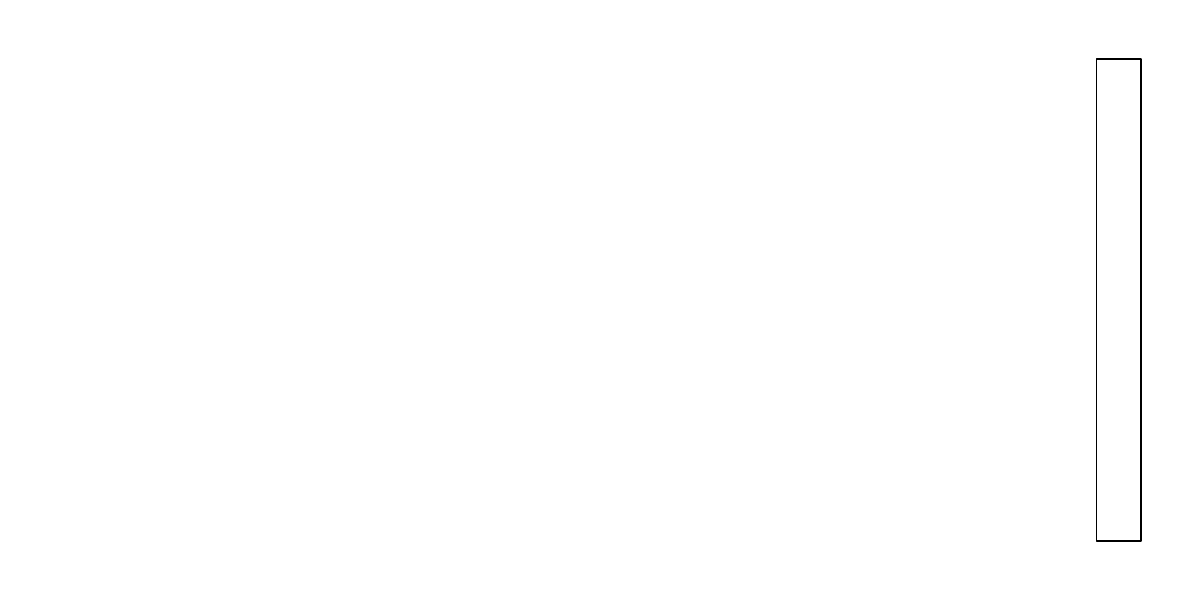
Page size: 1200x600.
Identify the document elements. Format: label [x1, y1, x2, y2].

text_box [1096, 59, 1141, 541]
